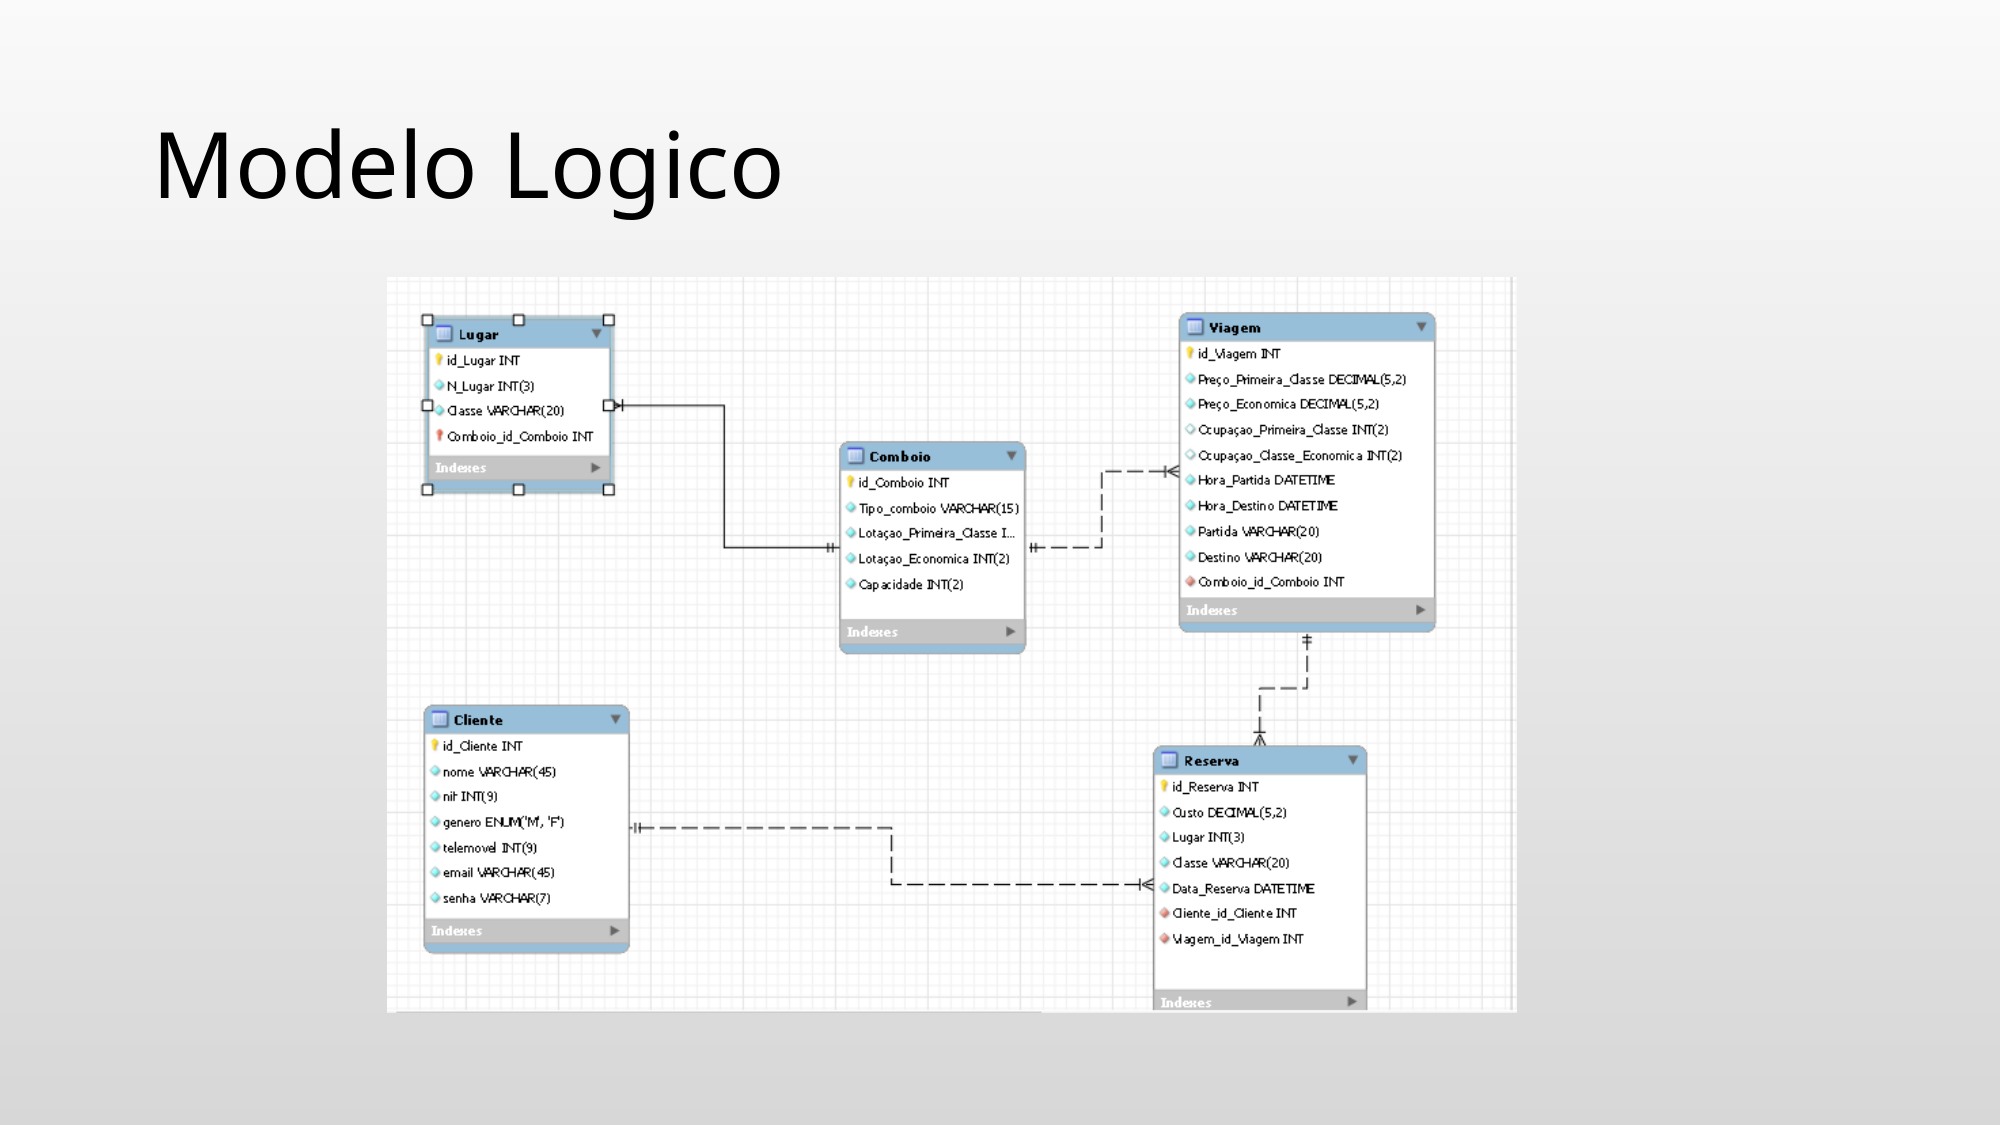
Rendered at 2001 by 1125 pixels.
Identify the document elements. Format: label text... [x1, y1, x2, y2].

title Modelo Logico [137, 59, 1863, 278]
picture [387, 277, 1517, 1013]
